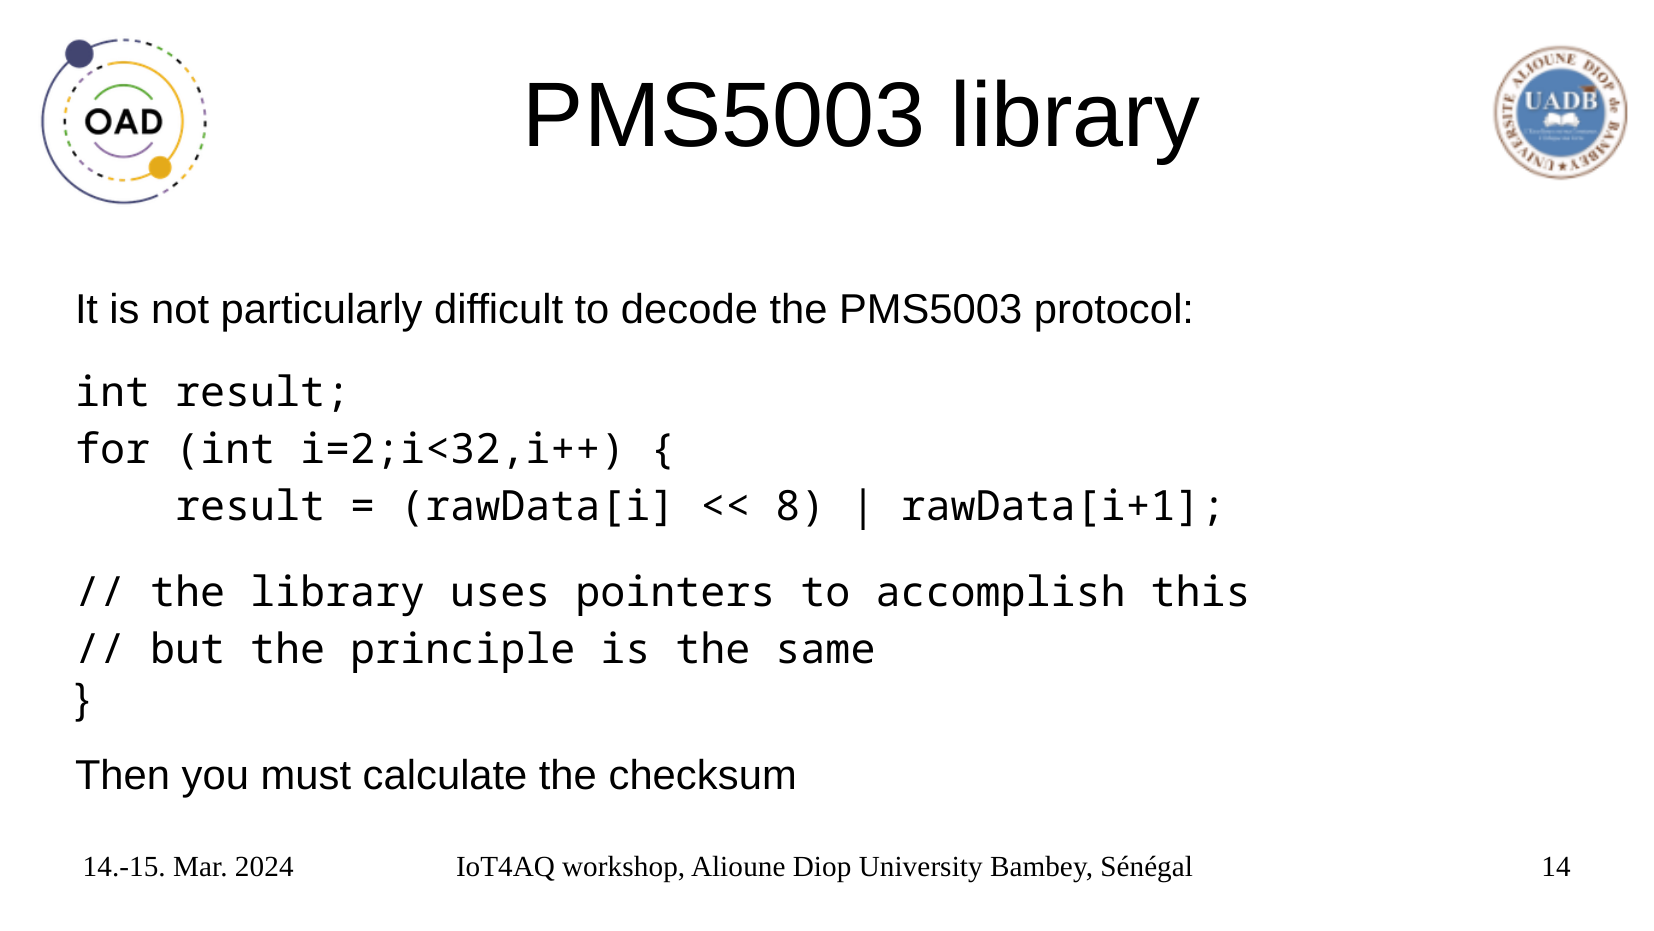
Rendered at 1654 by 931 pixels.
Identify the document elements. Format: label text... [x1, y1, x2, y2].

list It is not particularly difficult to decode the PMS5003 protocol: int result; for (int i=2;i<32,i++) { result = (rawData[i] << 8) | rawData[i+1]; // the library uses pointers to accomplish this // but the principle is the same } Then you must calculate the checksum [75, 285, 1564, 826]
title PMS5003 library [278, 37, 1446, 193]
picture [0, 24, 242, 225]
picture [1482, 37, 1641, 188]
